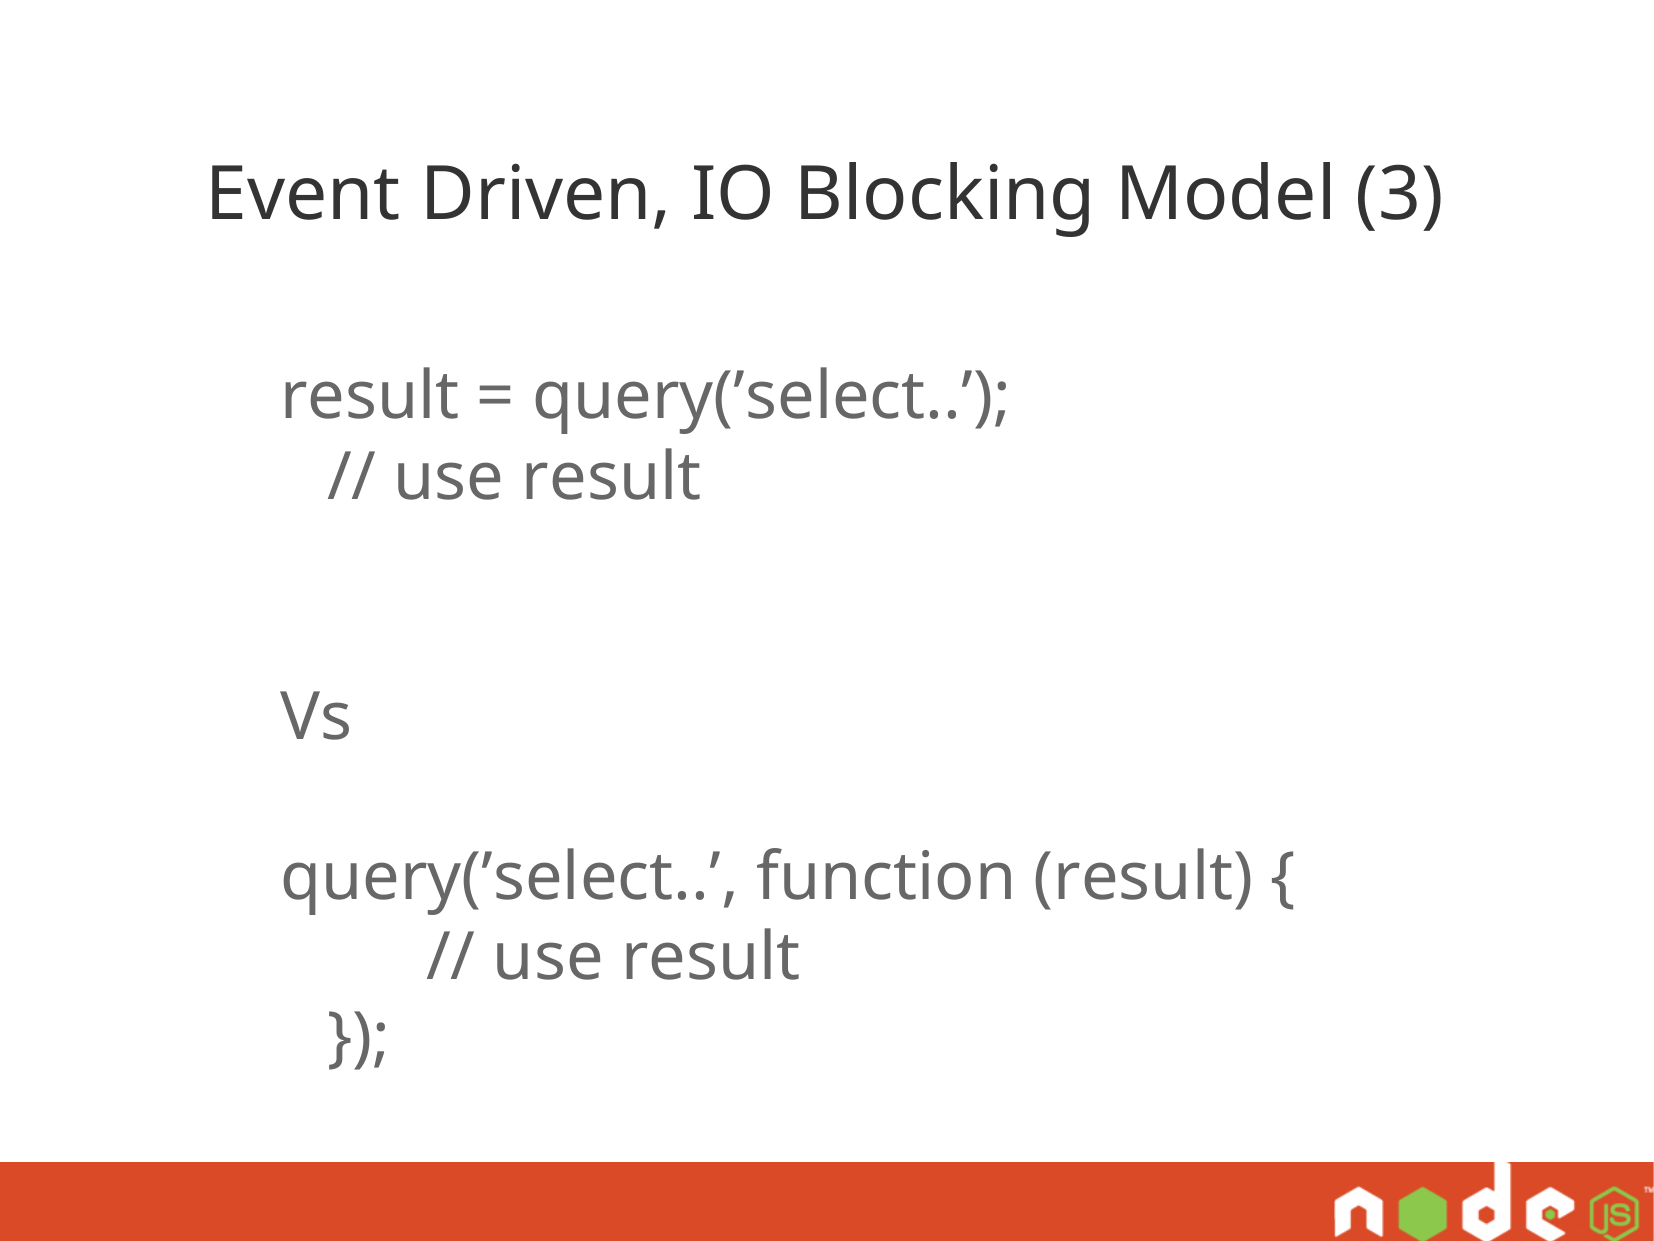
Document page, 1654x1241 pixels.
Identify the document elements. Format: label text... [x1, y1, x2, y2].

list result = query(’select..’); // use result Vs query(’select..’, function (result) { // use result }); [75, 343, 1587, 1163]
picture [0, 1156, 1654, 1241]
title Event Driven, IO Blocking Model (3) [112, 52, 1538, 338]
